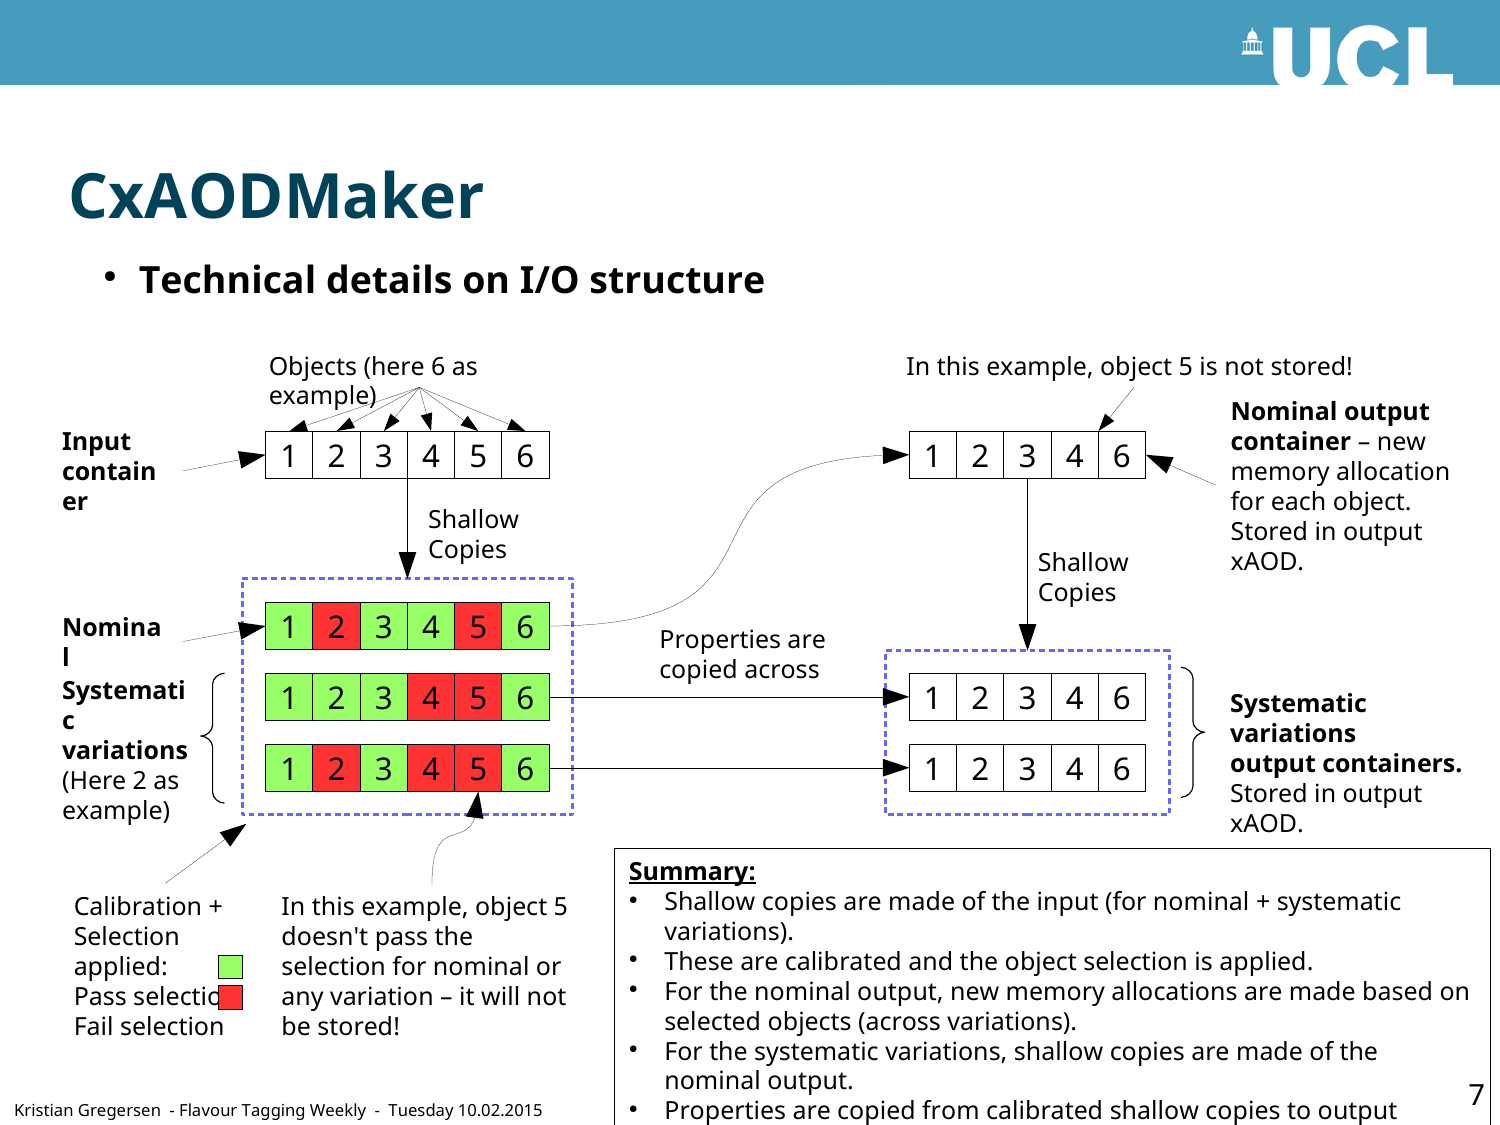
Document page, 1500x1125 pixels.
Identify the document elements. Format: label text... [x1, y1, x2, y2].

text_box Input container [47, 418, 184, 494]
text_box Summary: Shallow copies are made of the input (for nominal + systematic variations). These are calibrated and the object selection is applied. For the nominal output, new memory allocations are made based on selected objects (across variations). For the systematic variations, shallow copies are made of the nominal output. Properties are copied from calibrated shallow copies to output containers. [614, 848, 1491, 1073]
text_box 3 [360, 744, 407, 792]
text_box 4 [407, 744, 454, 792]
text_box 1 [909, 673, 956, 721]
text_box 5 [454, 431, 501, 479]
title CxAODMaker [54, 148, 1447, 378]
text_box 5 [454, 744, 501, 792]
text_box 2 [312, 602, 360, 650]
text_box 4 [407, 431, 454, 479]
text_box 3 [1003, 673, 1051, 721]
text_box [218, 955, 243, 979]
text_box 1 [265, 744, 312, 792]
text_box 3 [360, 431, 407, 479]
text_box Technical details on I/O structure [88, 248, 951, 378]
text_box 1 [265, 673, 312, 721]
text_box Nominal output container – new memory allocation for each object. Stored in output xAOD. [1215, 387, 1489, 553]
text_box 1 [909, 744, 956, 792]
text_box 2 [312, 673, 360, 721]
text_box 3 [360, 602, 407, 650]
text_box 1 [909, 431, 956, 479]
text_box 6 [501, 744, 550, 792]
text_box 2 [956, 673, 1003, 721]
text_box 2 [312, 431, 360, 479]
picture [0, 0, 1500, 85]
text_box Systematic variations (Here 2 as example) [47, 667, 207, 832]
text_box 4 [1051, 431, 1098, 479]
text_box Shallow Copies [413, 496, 562, 571]
text_box Properties are copied across [644, 615, 845, 691]
text_box 3 [360, 673, 407, 721]
text_box 1 [265, 431, 312, 479]
text_box 2 [956, 431, 1003, 479]
text_box 3 [1003, 431, 1051, 479]
text_box 6 [501, 602, 550, 650]
text_box 5 [454, 673, 501, 721]
text_box 6 [1098, 431, 1146, 479]
text_box 3 [1003, 744, 1051, 792]
text_box In this example, object 5 doesn't pass the selection for nominal or any variation – it will not be stored! [266, 883, 598, 1028]
text_box Shallow Copies [1023, 539, 1171, 614]
text_box In this example, object 5 is not stored! [891, 342, 1376, 388]
text_box 2 [956, 744, 1003, 792]
text_box 2 [312, 744, 360, 792]
text_box Objects (here 6 as example) [253, 342, 585, 388]
text_box 1 [265, 602, 312, 650]
text_box 6 [501, 673, 550, 721]
text_box 6 [501, 431, 550, 479]
text_box 4 [407, 602, 454, 650]
text_box 4 [1051, 744, 1098, 792]
text_box Systematic variations output containers. Stored in output xAOD. [1215, 680, 1500, 785]
text_box 5 [454, 602, 501, 650]
text_box 4 [407, 673, 454, 721]
text_box Nominal [47, 604, 184, 649]
text_box 6 [1098, 744, 1146, 792]
text_box 4 [1051, 673, 1098, 721]
text_box Calibration + Selection applied: Pass selection Fail selection [59, 883, 266, 1018]
text_box [218, 985, 243, 1010]
text_box 6 [1098, 673, 1146, 721]
